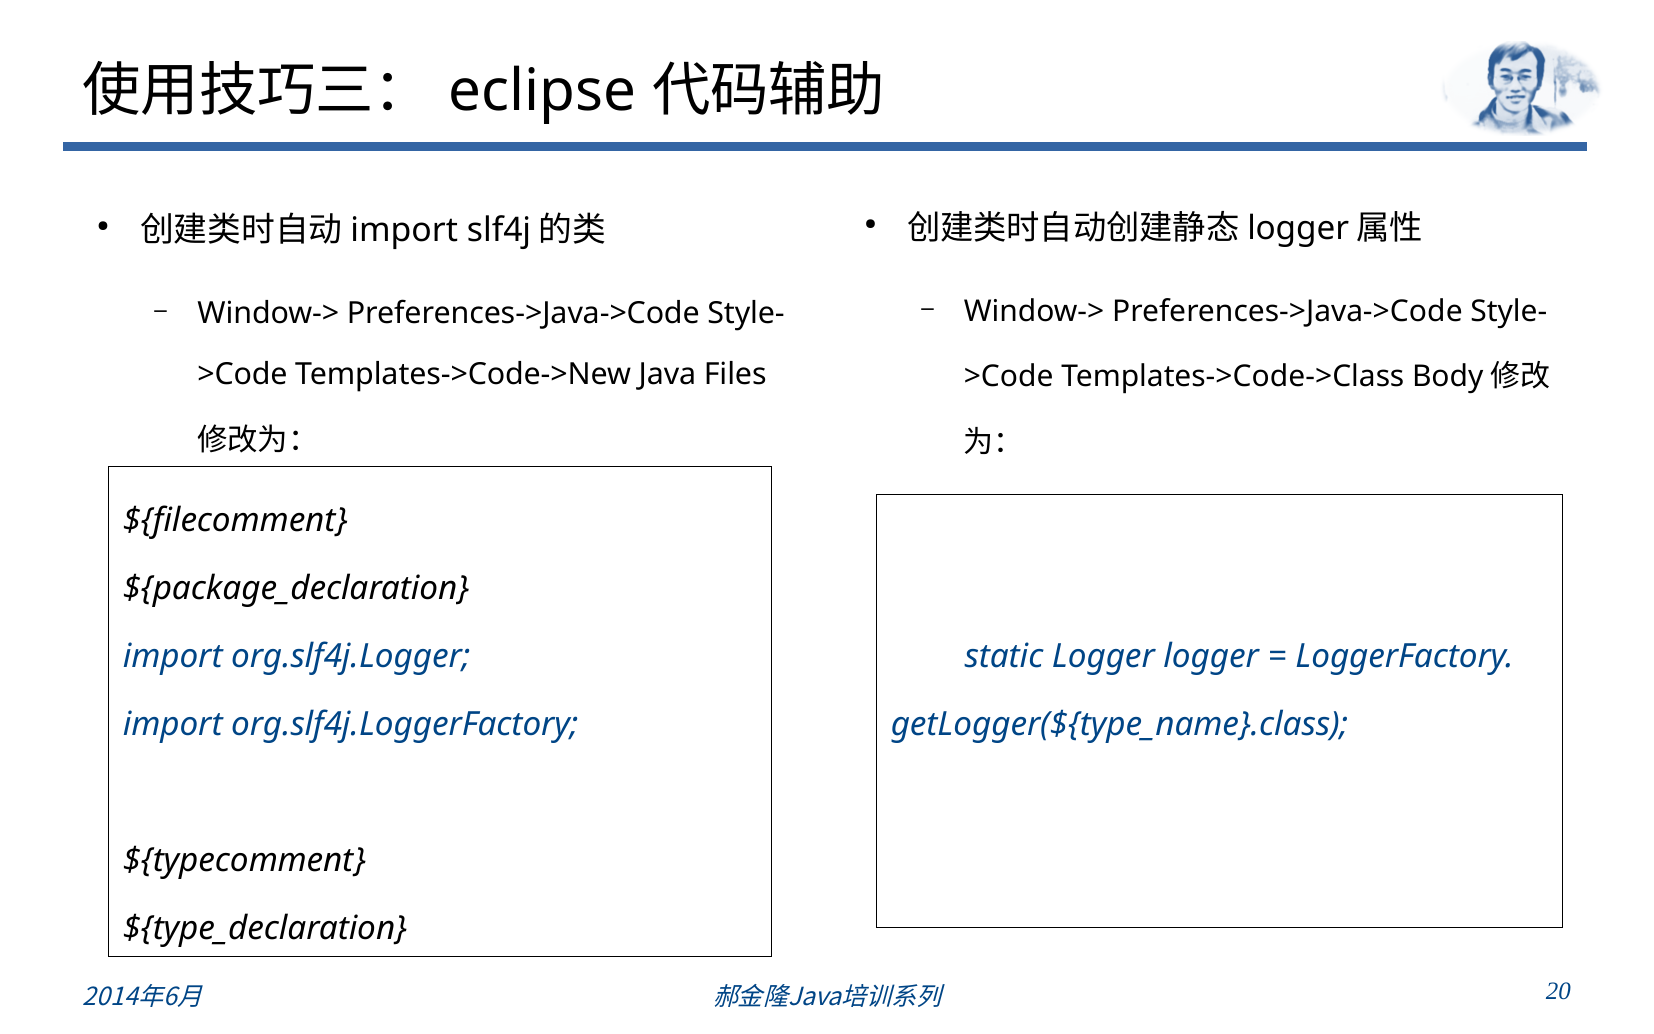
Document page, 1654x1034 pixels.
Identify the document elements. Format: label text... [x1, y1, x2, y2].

list 创建类时自动创建静态logger属性 Window-> Preferences->Java->Code Style->Code Templates->Code->Class Body修改为： [850, 177, 1566, 462]
list 创建类时自动import slf4j的类 Window-> Preferences->Java->Code Style->Code Templates->Code->New Java Files修改为： [82, 177, 799, 462]
picture [1440, 41, 1604, 136]
text_box static Logger logger = LoggerFactory. getLogger(${type_name}.class); [876, 494, 1563, 928]
title 使用技巧三：eclipse代码辅助 [82, 41, 1571, 130]
text_box ${filecomment} ${package_declaration} import org.slf4j.Logger; import org.slf4j.LoggerFactory; ${typecomment} ${type_declaration} [108, 494, 772, 928]
